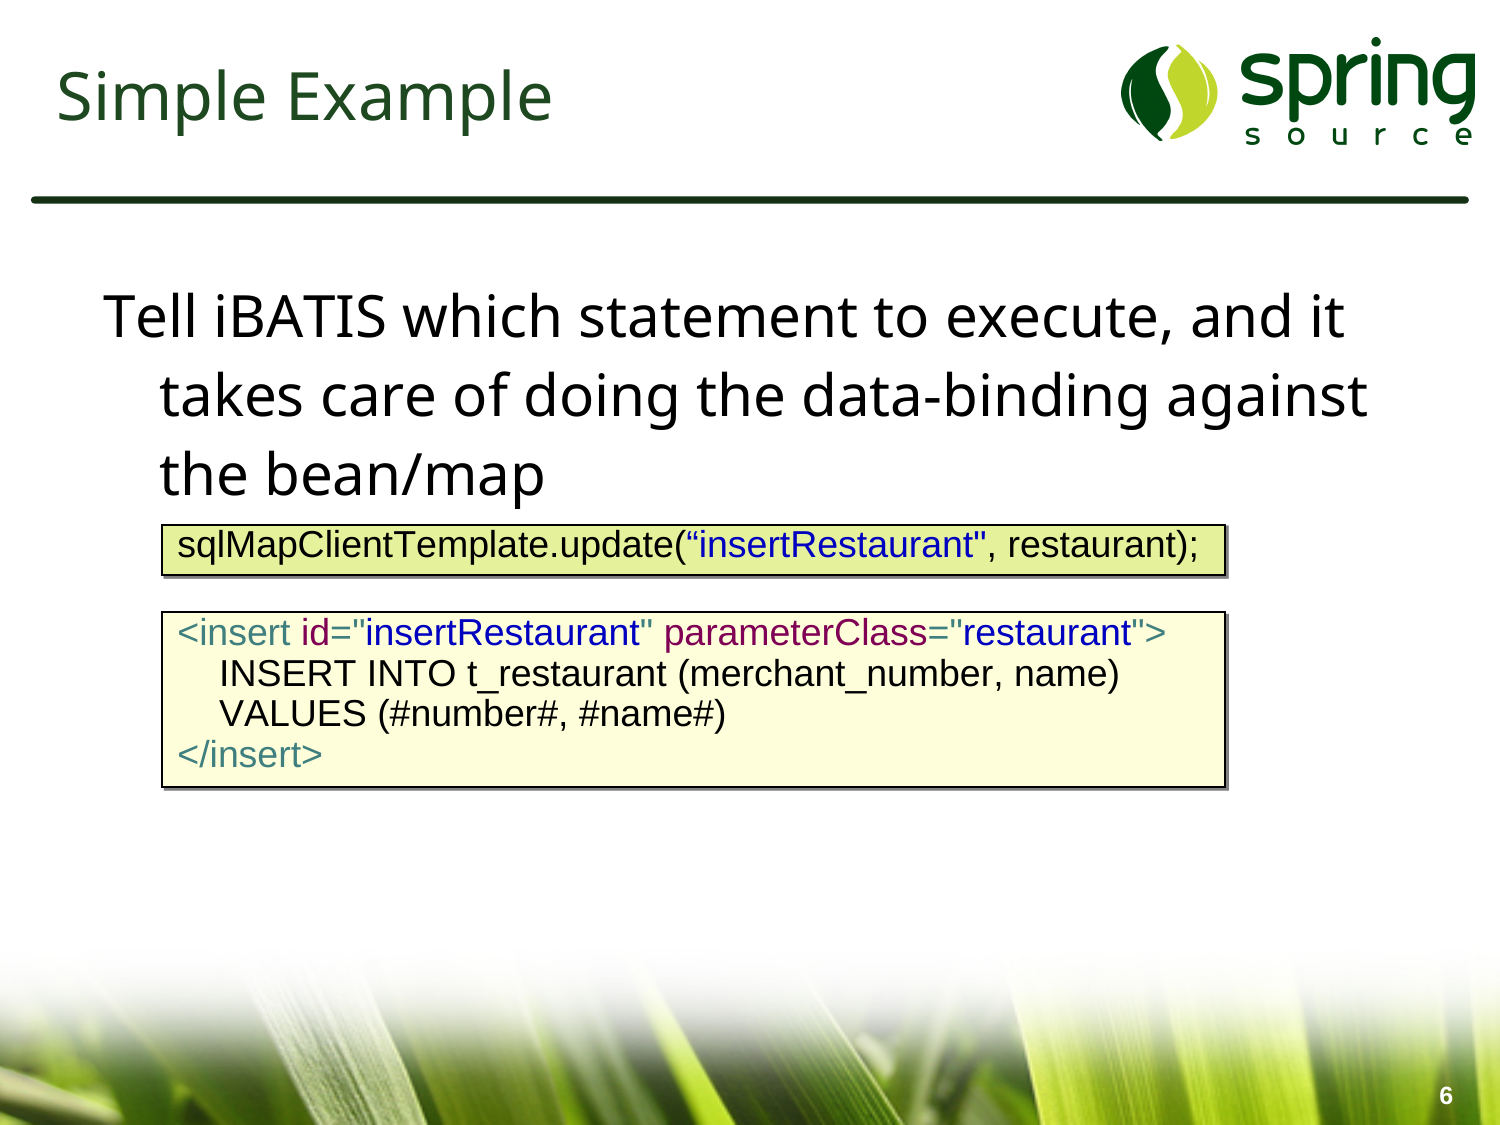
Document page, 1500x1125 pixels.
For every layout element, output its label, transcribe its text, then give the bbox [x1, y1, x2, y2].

text_box <insert id="insertRestaurant" parameterClass="restaurant"> INSERT INTO t_restaurant (merchant_number, name) VALUES (#number#, #name#) </insert> [162, 612, 1225, 788]
list Tell iBATIS which statement to execute, and it takes care of doing the data-binding against the bean/map [103, 275, 1394, 501]
text_box sqlMapClientTemplate.update(“insertRestaurant", restaurant); [162, 524, 1225, 575]
title Simple Example [56, 14, 1089, 176]
picture [1121, 37, 1475, 145]
picture [0, 944, 1500, 1125]
